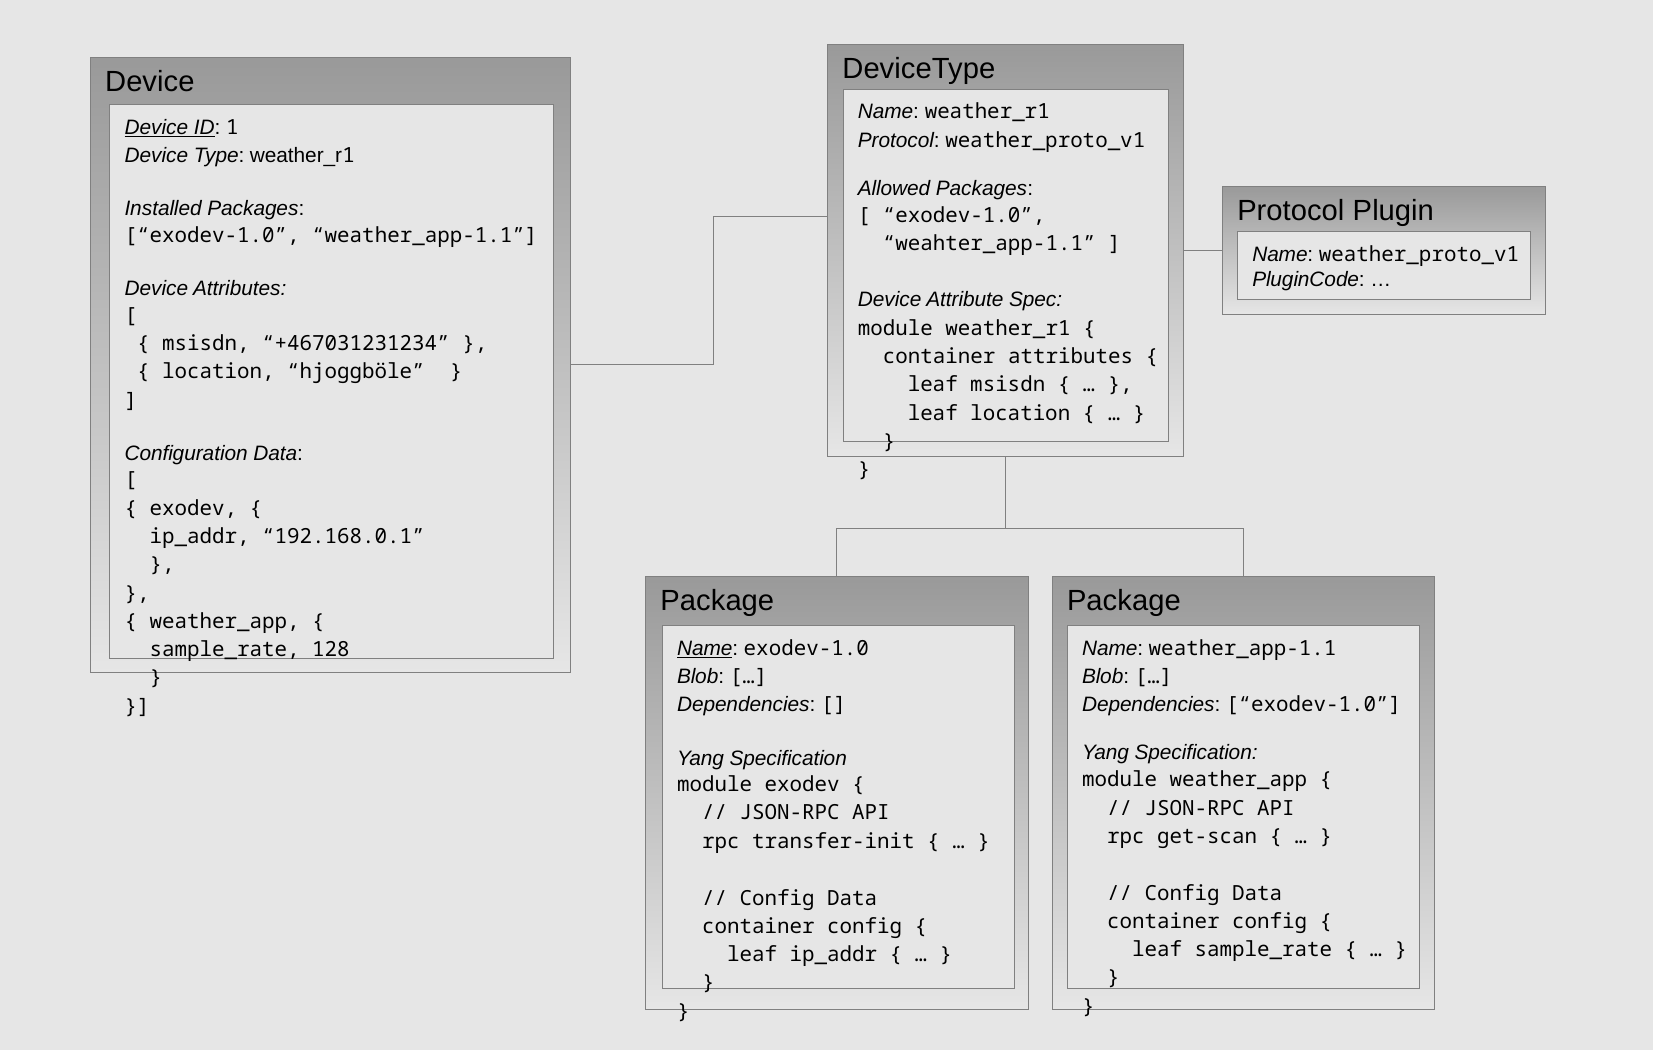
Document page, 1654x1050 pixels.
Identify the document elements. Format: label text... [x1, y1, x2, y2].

text_box Name: weather_proto_v1 PluginCode: … [1237, 231, 1531, 300]
text_box Protocol Plugin [1222, 186, 1546, 315]
text_box Package [1052, 576, 1435, 1010]
text_box Device [90, 57, 571, 673]
text_box DeviceType [827, 44, 1184, 457]
text_box Package [645, 576, 1029, 1010]
text_box Device ID: 1 Device Type: weather_r1 Installed Packages: [“exodev-1.0”, “weather_app-1.1”] Device Attributes: [ { msisdn, “+467031231234” }, { location, “hjoggböle” } ] Configuration Data: [ { exodev, { ip_addr, “192.168.0.1” }, }, { weather_app, { sample_rate, 128 } }] [109, 104, 554, 659]
text_box Name: weather_app-1.1 Blob: […] Dependencies: [“exodev-1.0”] Yang Specification: module weather_app { // JSON-RPC API rpc get-scan { … } // Config Data container config { leaf sample_rate { … } } } [1067, 625, 1420, 989]
text_box Name: exodev-1.0 Blob: […] Dependencies: [] Yang Specification module exodev { // JSON-RPC API rpc transfer-init { … } // Config Data container config { leaf ip_addr { … } } } [662, 625, 1015, 989]
text_box Name: weather_r1 Protocol: weather_proto_v1 Allowed Packages: [ “exodev-1.0”, “weahter_app-1.1” ] Device Attribute Spec: module weather_r1 { container attributes { leaf msisdn { … }, leaf location { … } } } [843, 89, 1169, 442]
